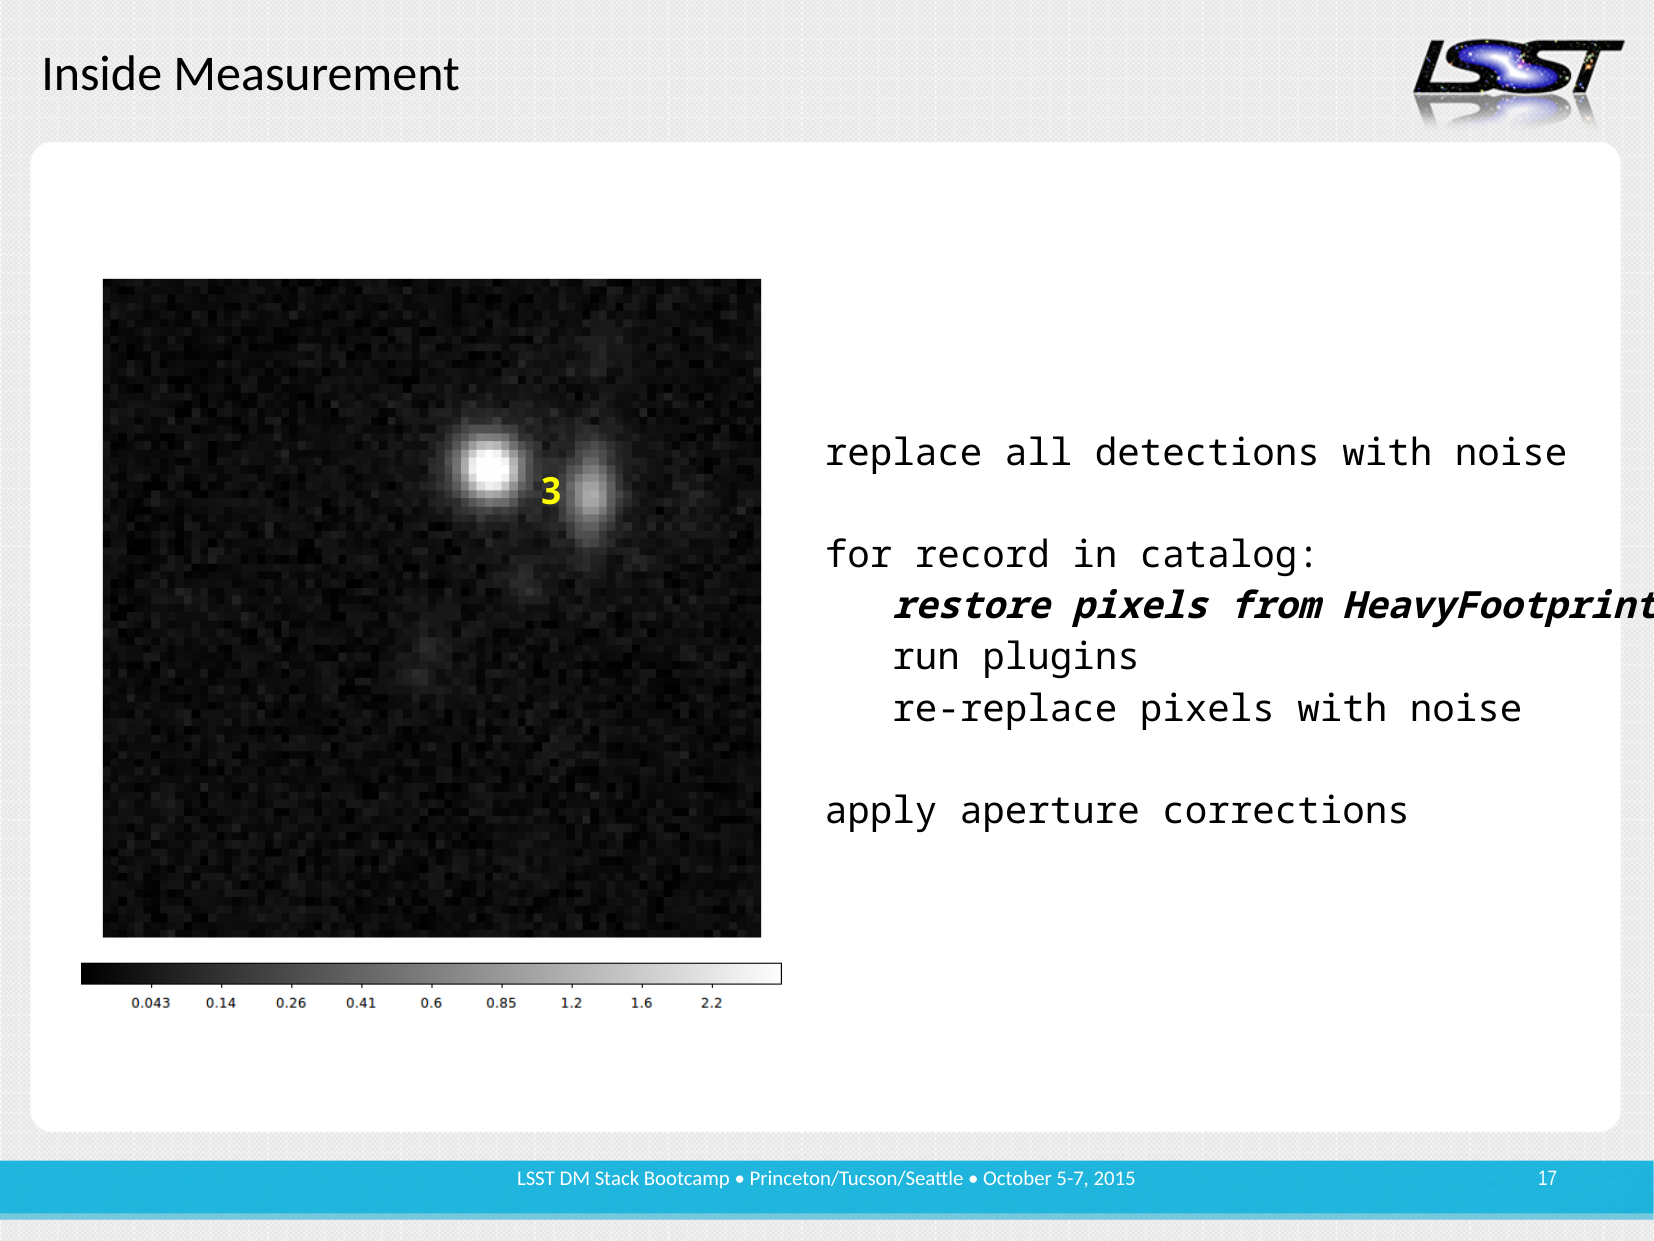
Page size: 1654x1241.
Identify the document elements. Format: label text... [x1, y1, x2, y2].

picture [0, 0, 1654, 1241]
title Inside Measurement [41, 27, 1161, 129]
text_box replace all detections with noise for record in catalog: restore pixels from HeavyFootprint run plugins re-replace pixels with noise apply aperture corrections [810, 285, 1591, 976]
picture [1648, 602, 1654, 614]
text_box 3 [525, 457, 574, 511]
